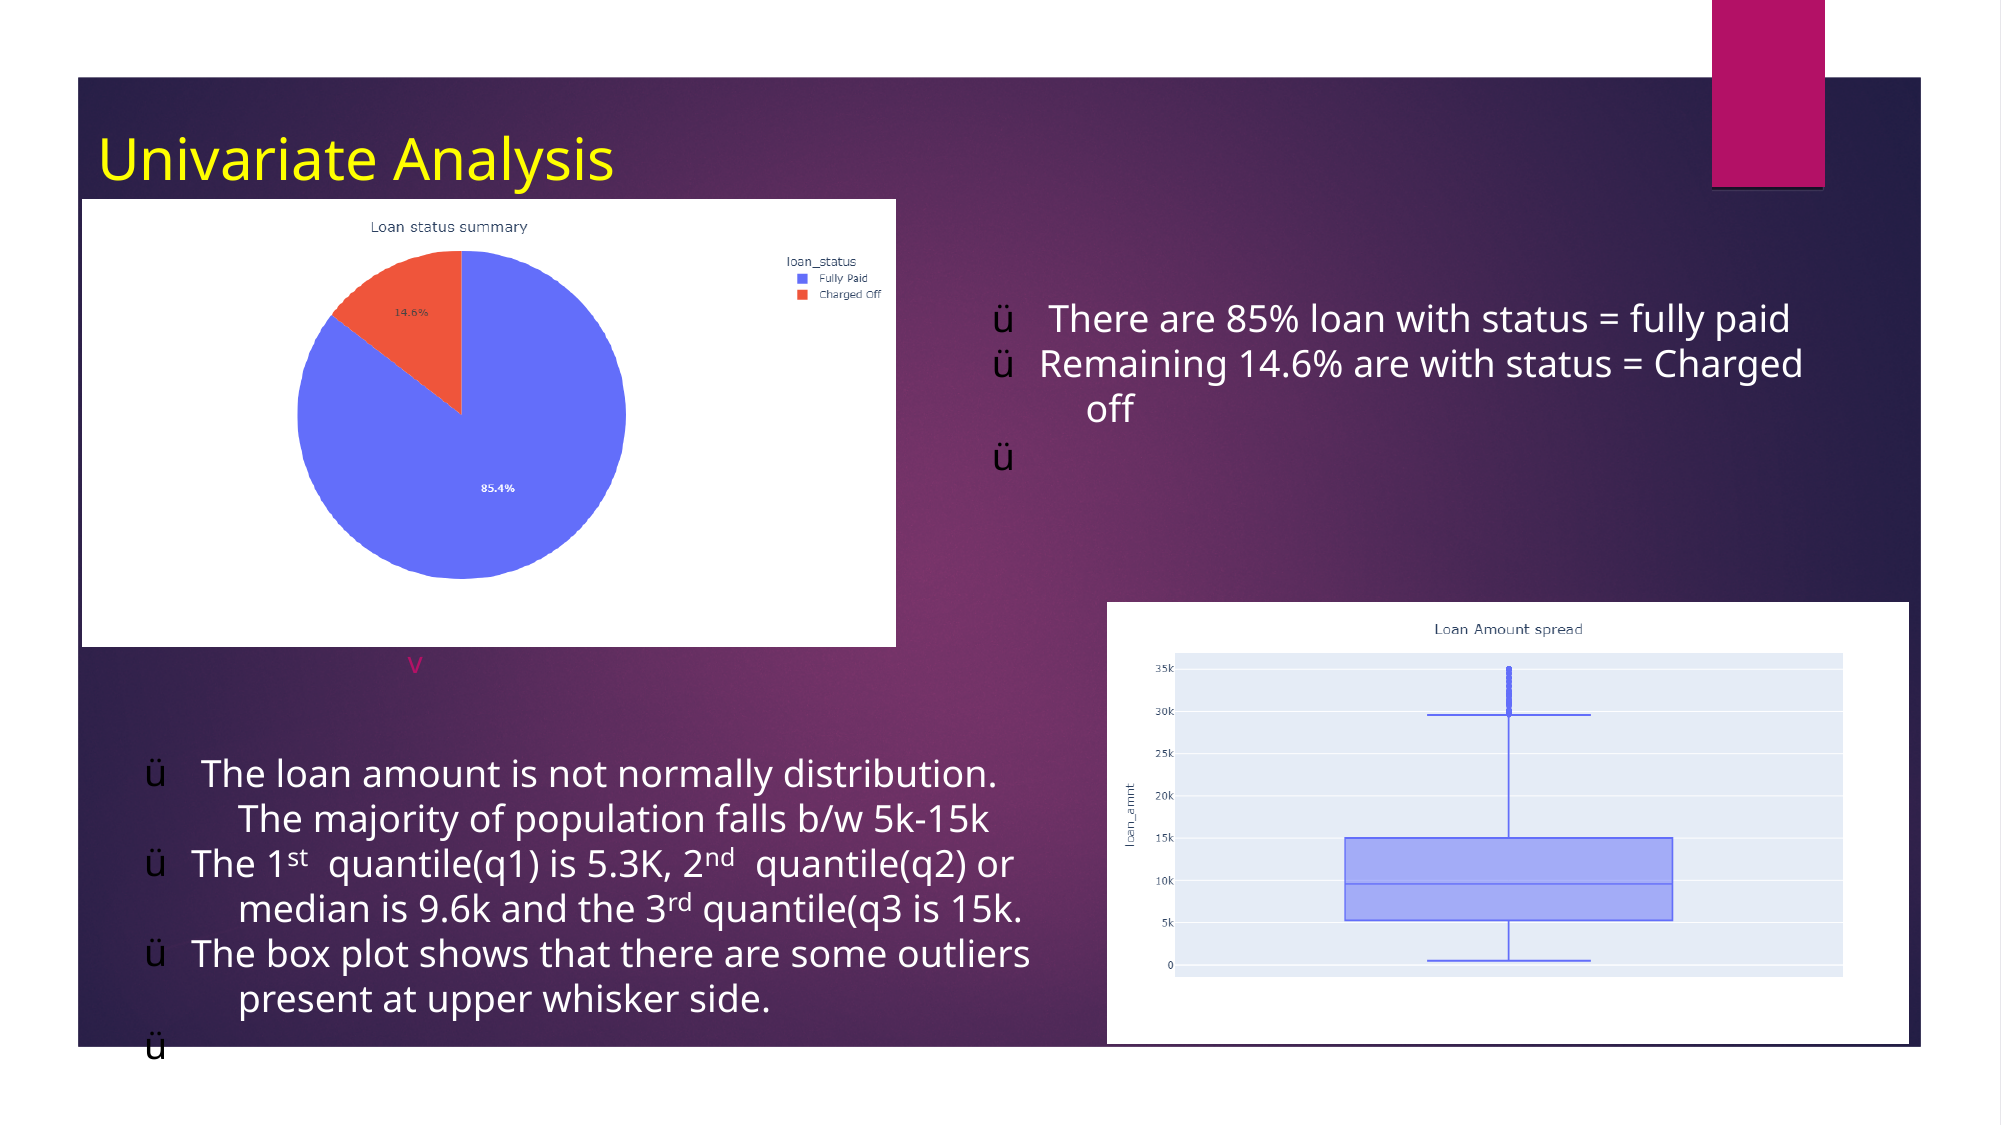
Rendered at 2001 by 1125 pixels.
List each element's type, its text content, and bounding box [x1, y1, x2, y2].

text_box There are 85% loan with status = fully paid Remaining 14.6% are with status = Charged off [976, 287, 1838, 485]
picture [1107, 602, 1909, 1044]
picture [82, 199, 896, 647]
text_box The loan amount is not normally distribution. The majority of population falls b/w 5k-15k The 1st quantile(q1) is 5.3K, 2nd quantile(q2) or median is 9.6k and the 3rd quantile(q3 is 15k. The box plot shows that there are some outliers present at upper whisker side. [129, 742, 1072, 1076]
title Univariate Analysis [82, 103, 1509, 200]
subtitle [92, 287, 1700, 967]
